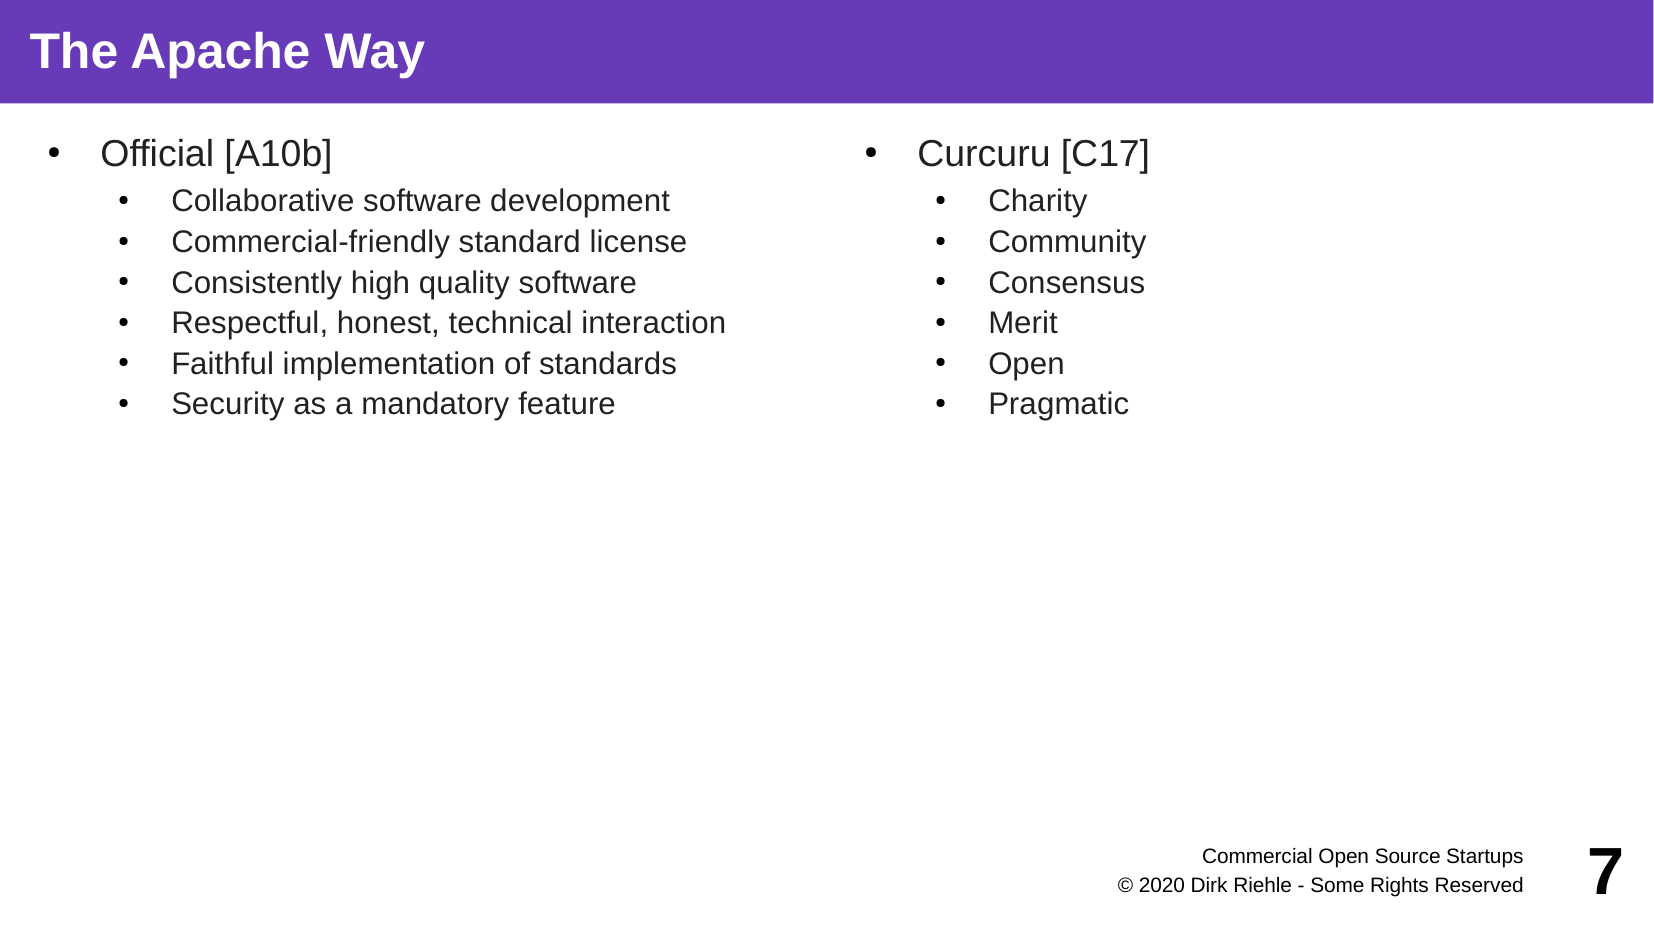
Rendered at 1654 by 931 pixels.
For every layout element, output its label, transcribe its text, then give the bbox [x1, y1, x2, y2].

list Curcuru [C17] Charity Community Consensus Merit Open Pragmatic [846, 132, 1625, 813]
list Official [A10b] Collaborative software development Commercial-friendly standard license Consistently high quality software Respectful, honest, technical interaction Faithful implementation of standards Security as a mandatory feature [29, 132, 808, 813]
title The Apache Way [0, 0, 1654, 104]
